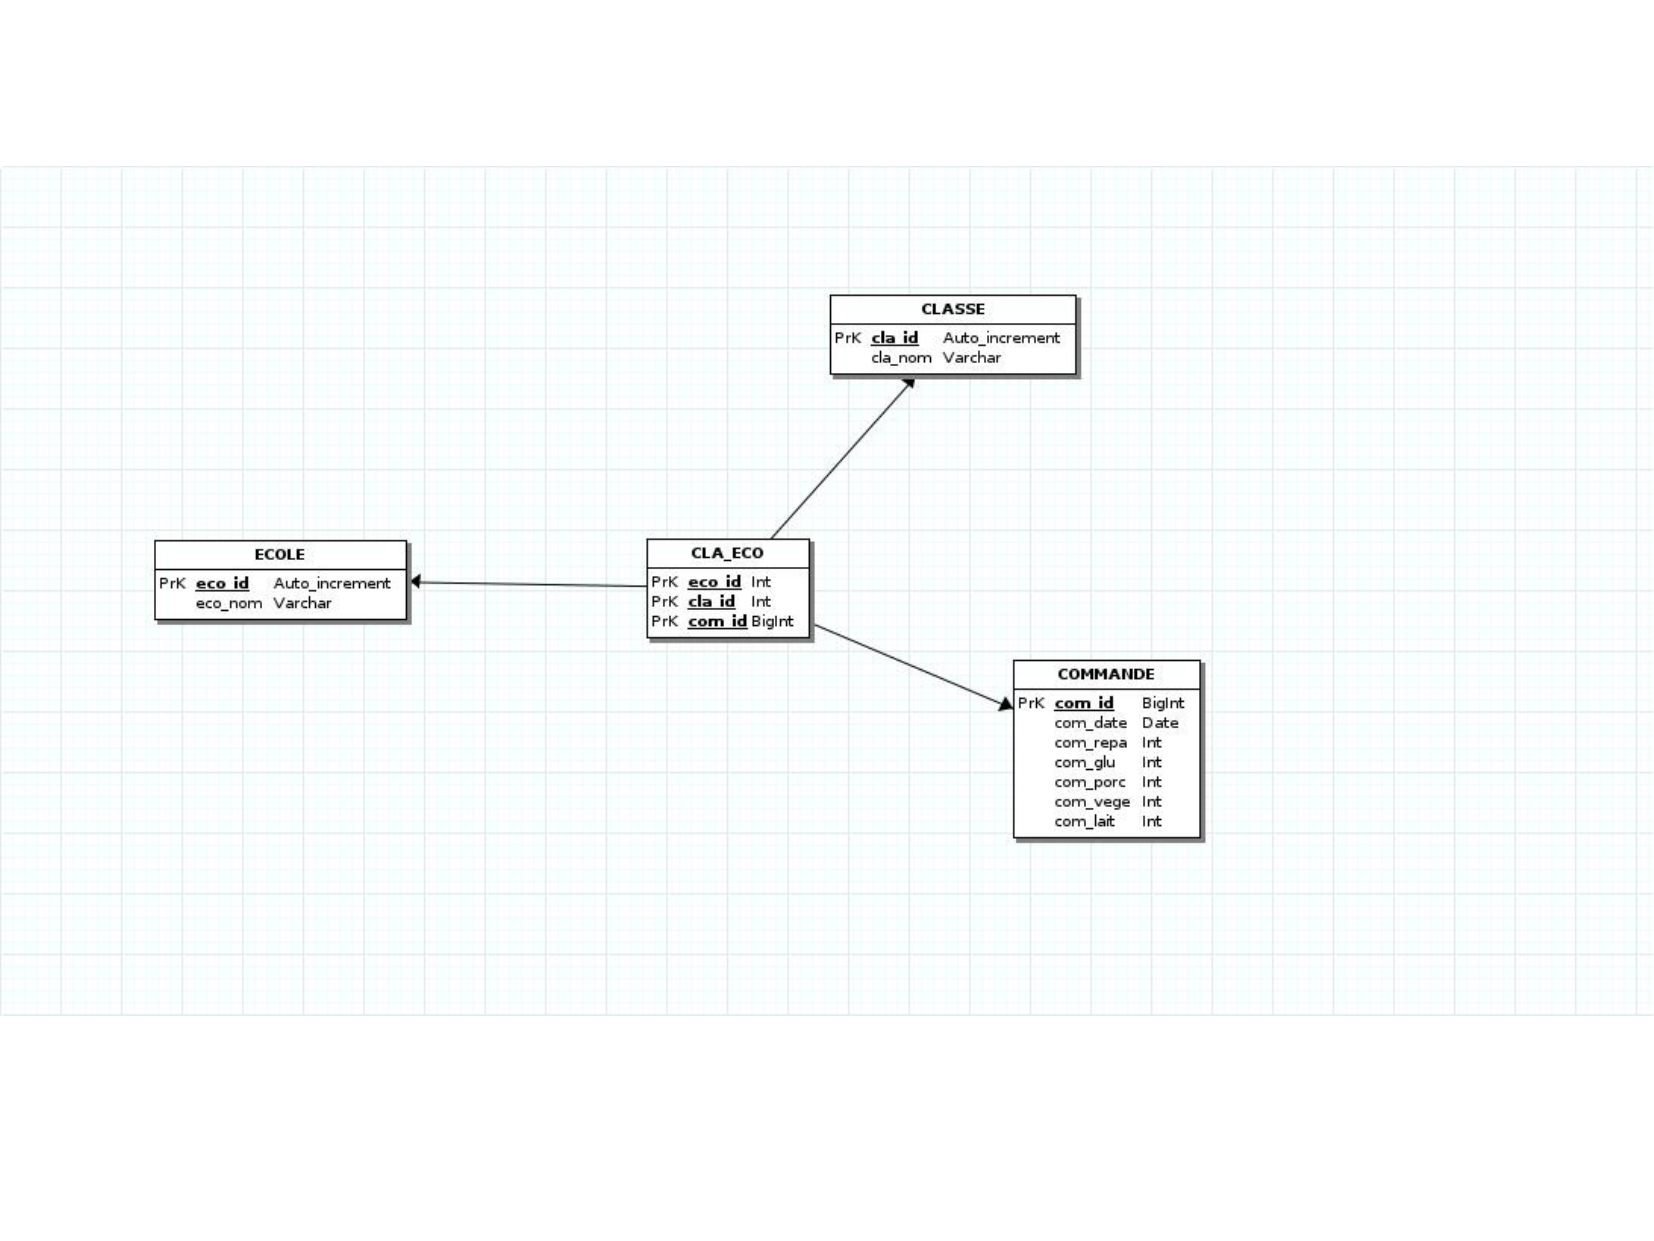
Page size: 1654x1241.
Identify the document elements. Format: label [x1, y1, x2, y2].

picture [0, 166, 1654, 1016]
